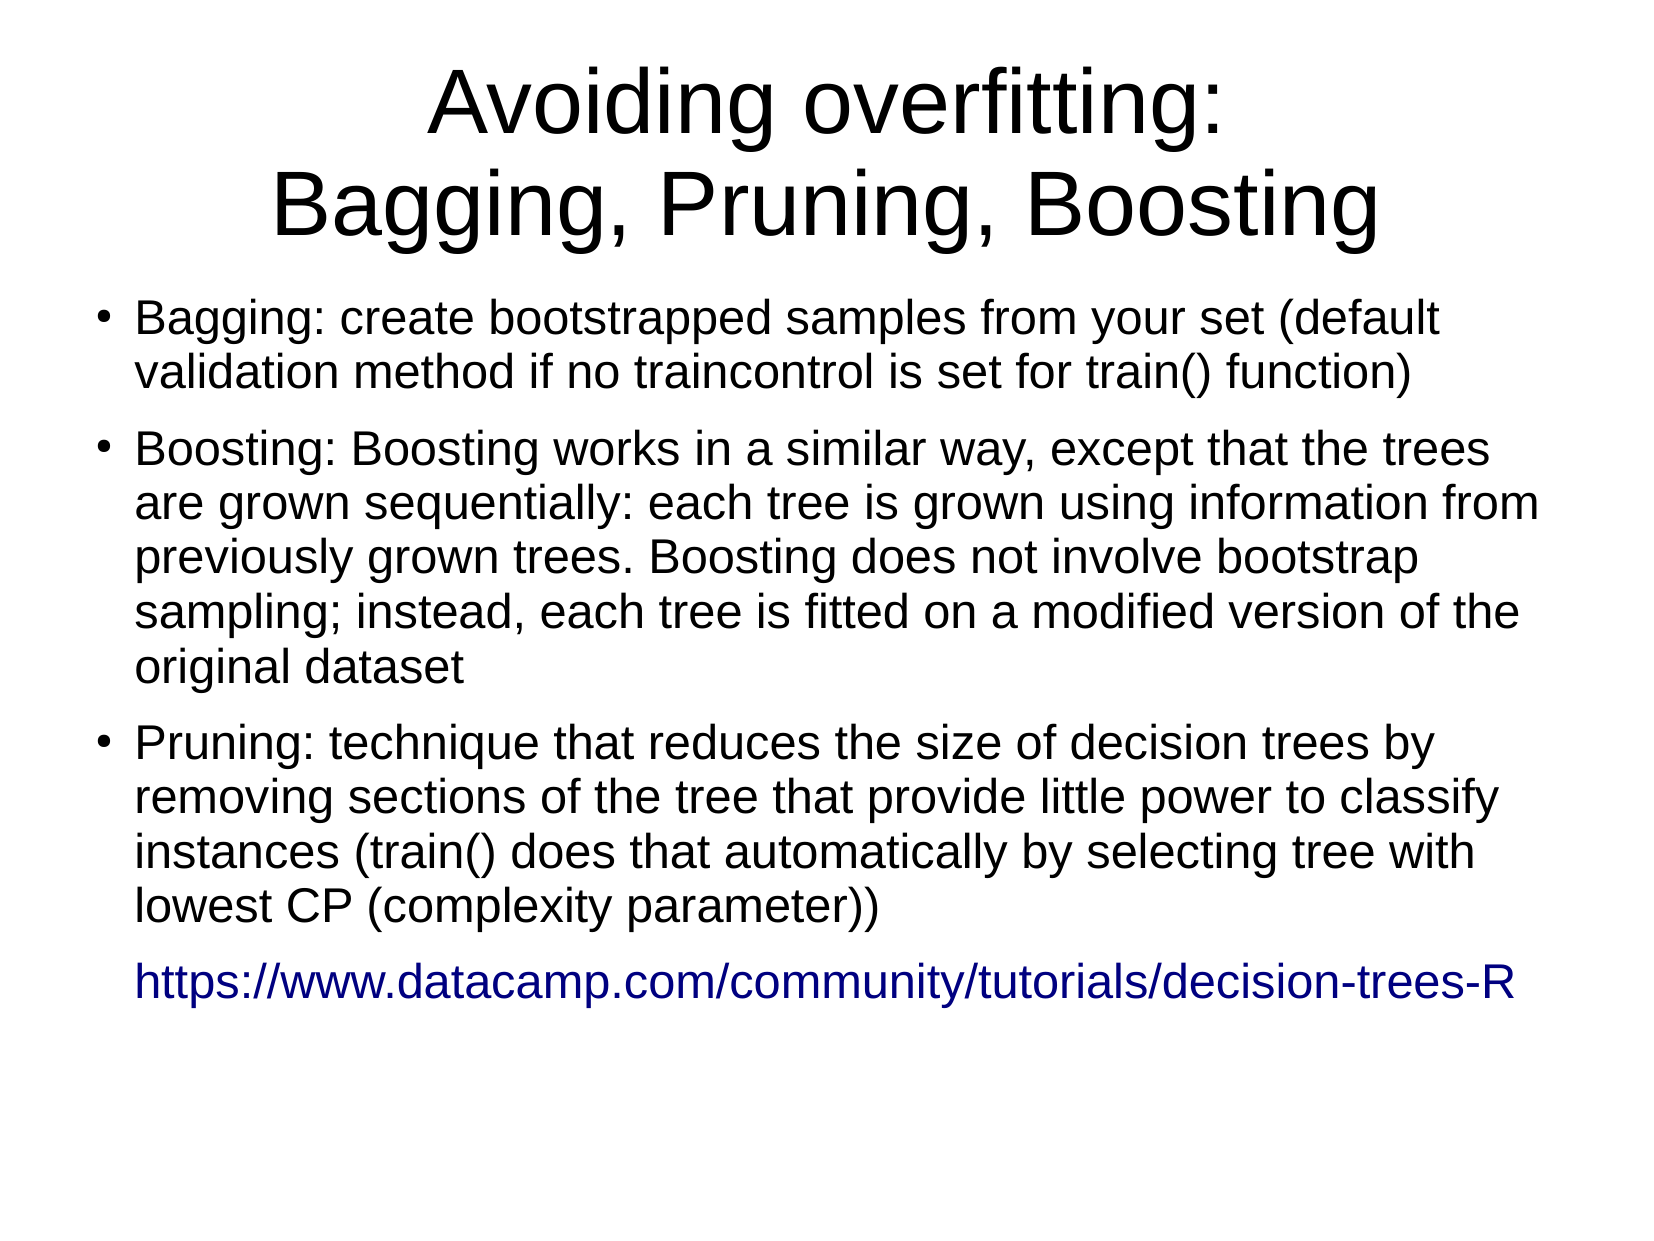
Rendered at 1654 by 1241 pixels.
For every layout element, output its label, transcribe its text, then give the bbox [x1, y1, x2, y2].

title Avoiding overfitting: Bagging, Pruning, Boosting [82, 49, 1571, 257]
list Bagging: create bootstrapped samples from your set (default validation method if no traincontrol is set for train() function) Boosting: Boosting works in a similar way, except that the trees are grown sequentially: each tree is grown using information from previously grown trees. Boosting does not involve bootstrap sampling; instead, each tree is fitted on a modified version of the original dataset Pruning: technique that reduces the size of decision trees by removing sections of the tree that provide little power to classify instances (train() does that automatically by selecting tree with lowest CP (complexity parameter)) https://www.datacamp.com/community/tutorials/decision-trees-R [82, 290, 1571, 1010]
